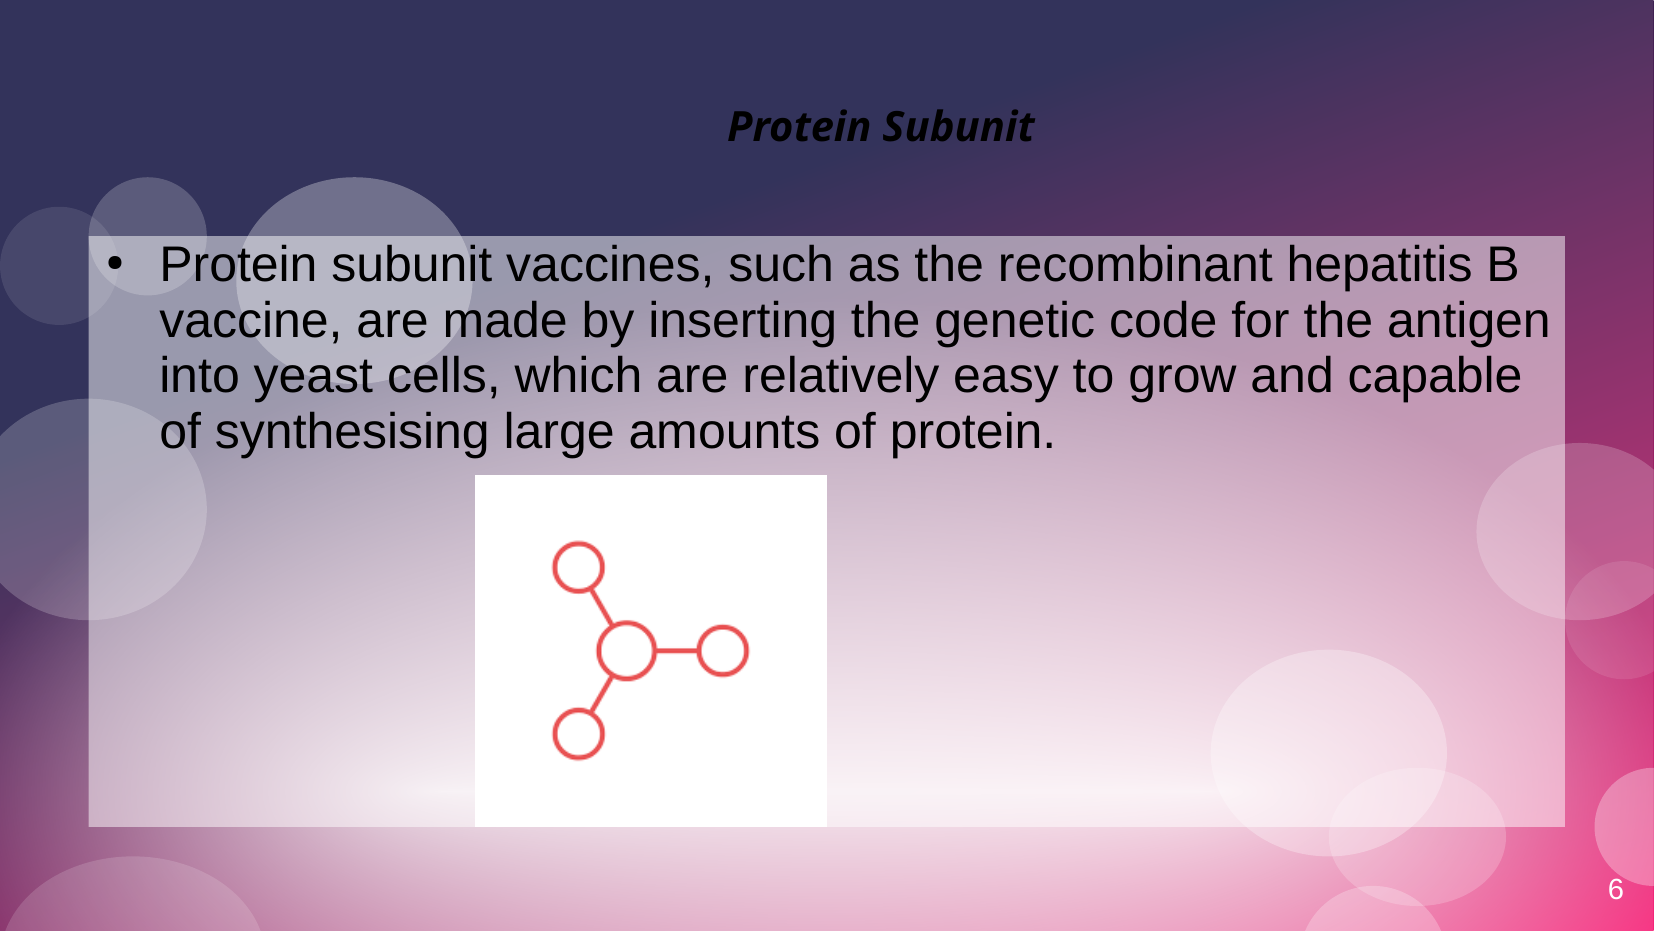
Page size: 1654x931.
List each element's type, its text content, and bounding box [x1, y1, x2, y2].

picture [475, 475, 827, 827]
title Protein Subunit [88, 44, 1565, 207]
list Protein subunit vaccines, such as the recombinant hepatitis B vaccine, are made by inserting the genetic code for the antigen into yeast cells, which are relatively easy to grow and capable of synthesising large amounts of protein. [88, 236, 1565, 827]
